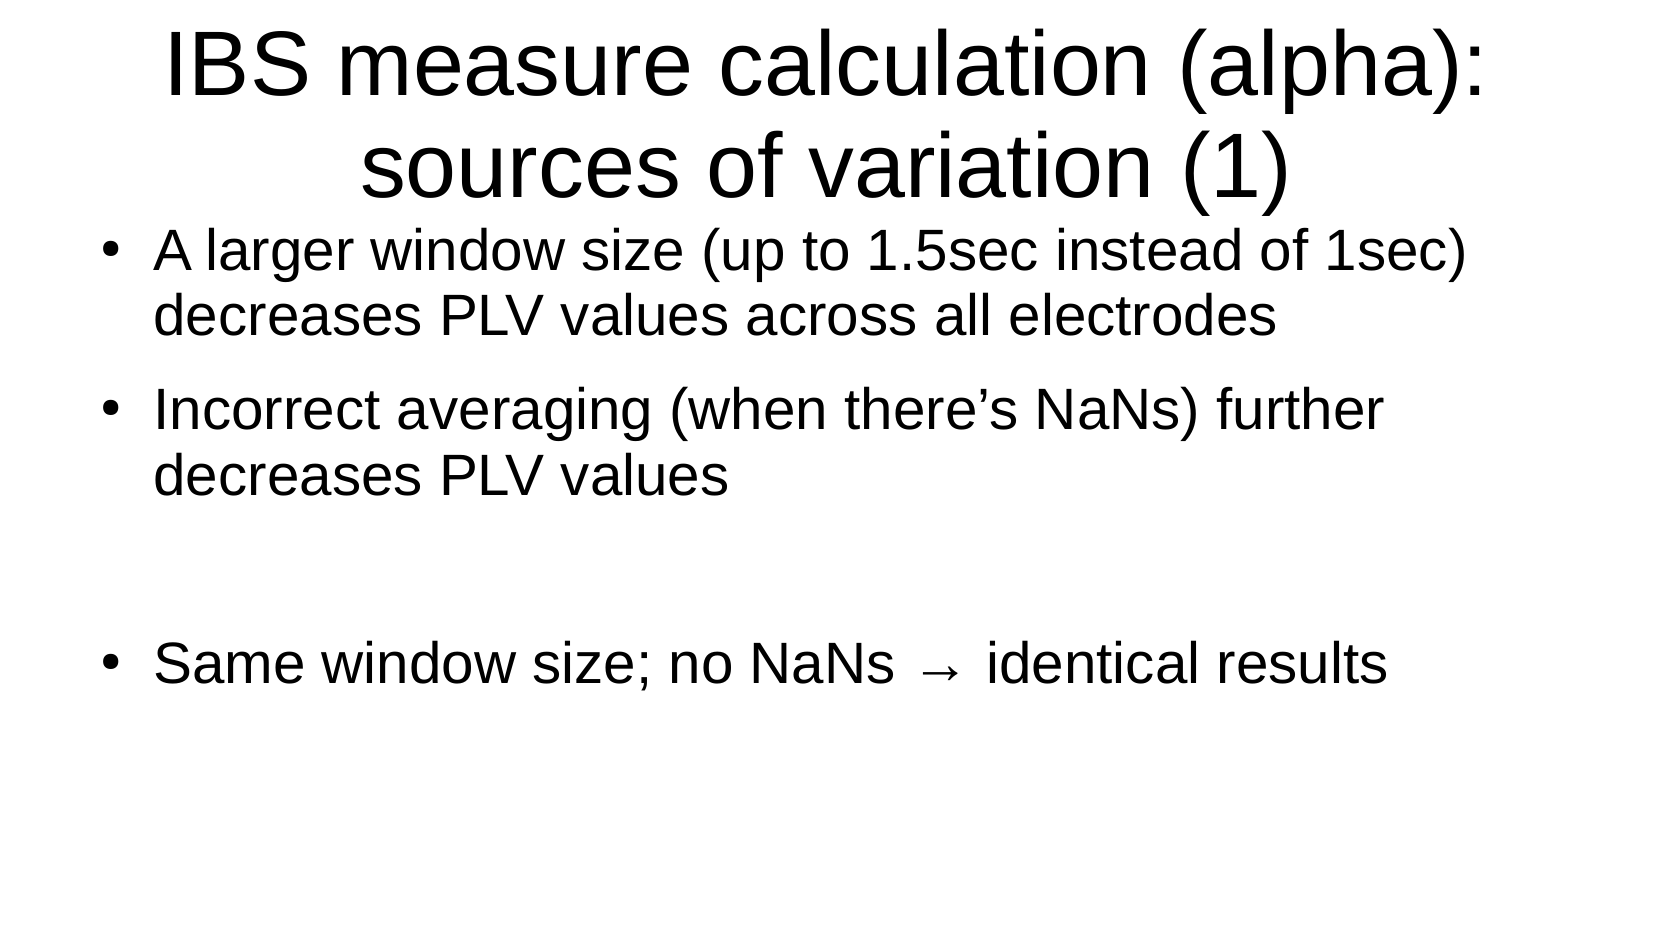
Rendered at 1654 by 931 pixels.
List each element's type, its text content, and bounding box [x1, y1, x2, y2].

list A larger window size (up to 1.5sec instead of 1sec) decreases PLV values across all electrodes Incorrect averaging (when there’s NaNs) further decreases PLV values Same window size; no NaNs → identical results [82, 217, 1571, 758]
title IBS measure calculation (alpha): sources of variation (1) [82, 12, 1571, 217]
